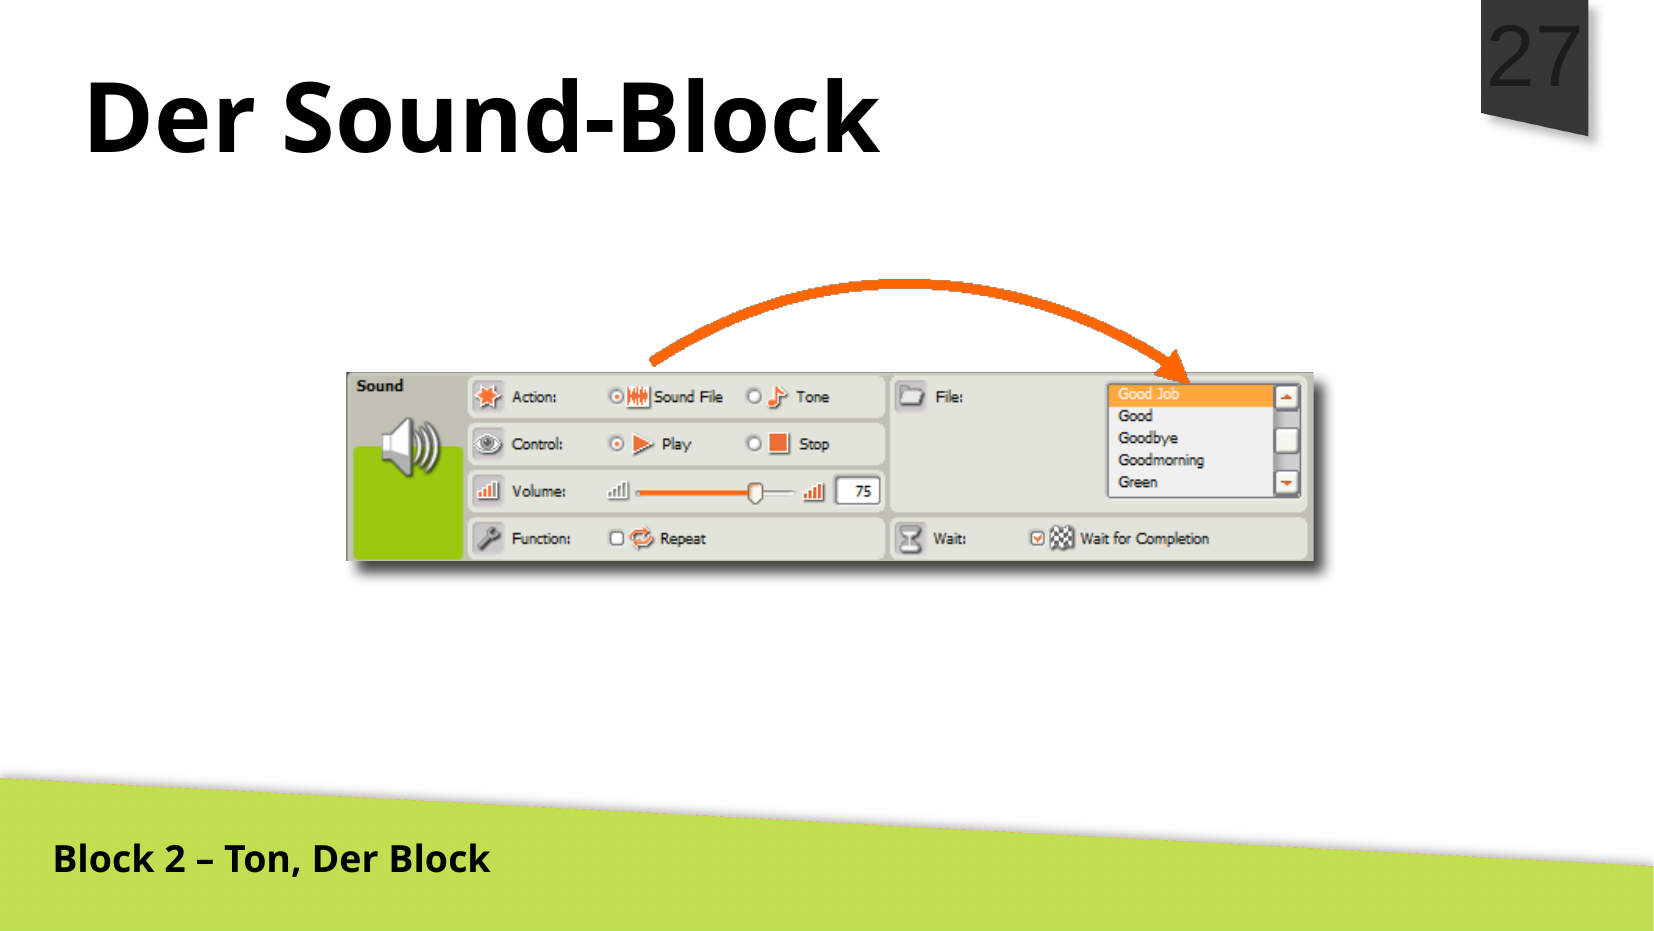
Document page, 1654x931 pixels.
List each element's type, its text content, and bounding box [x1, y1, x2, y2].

picture [0, 0, 1654, 931]
title Der Sound-Block [82, 37, 1418, 193]
text_box Block 2 – Ton, Der Block [37, 825, 863, 901]
text_box <Foliennummer> [923, 0, 1599, 141]
